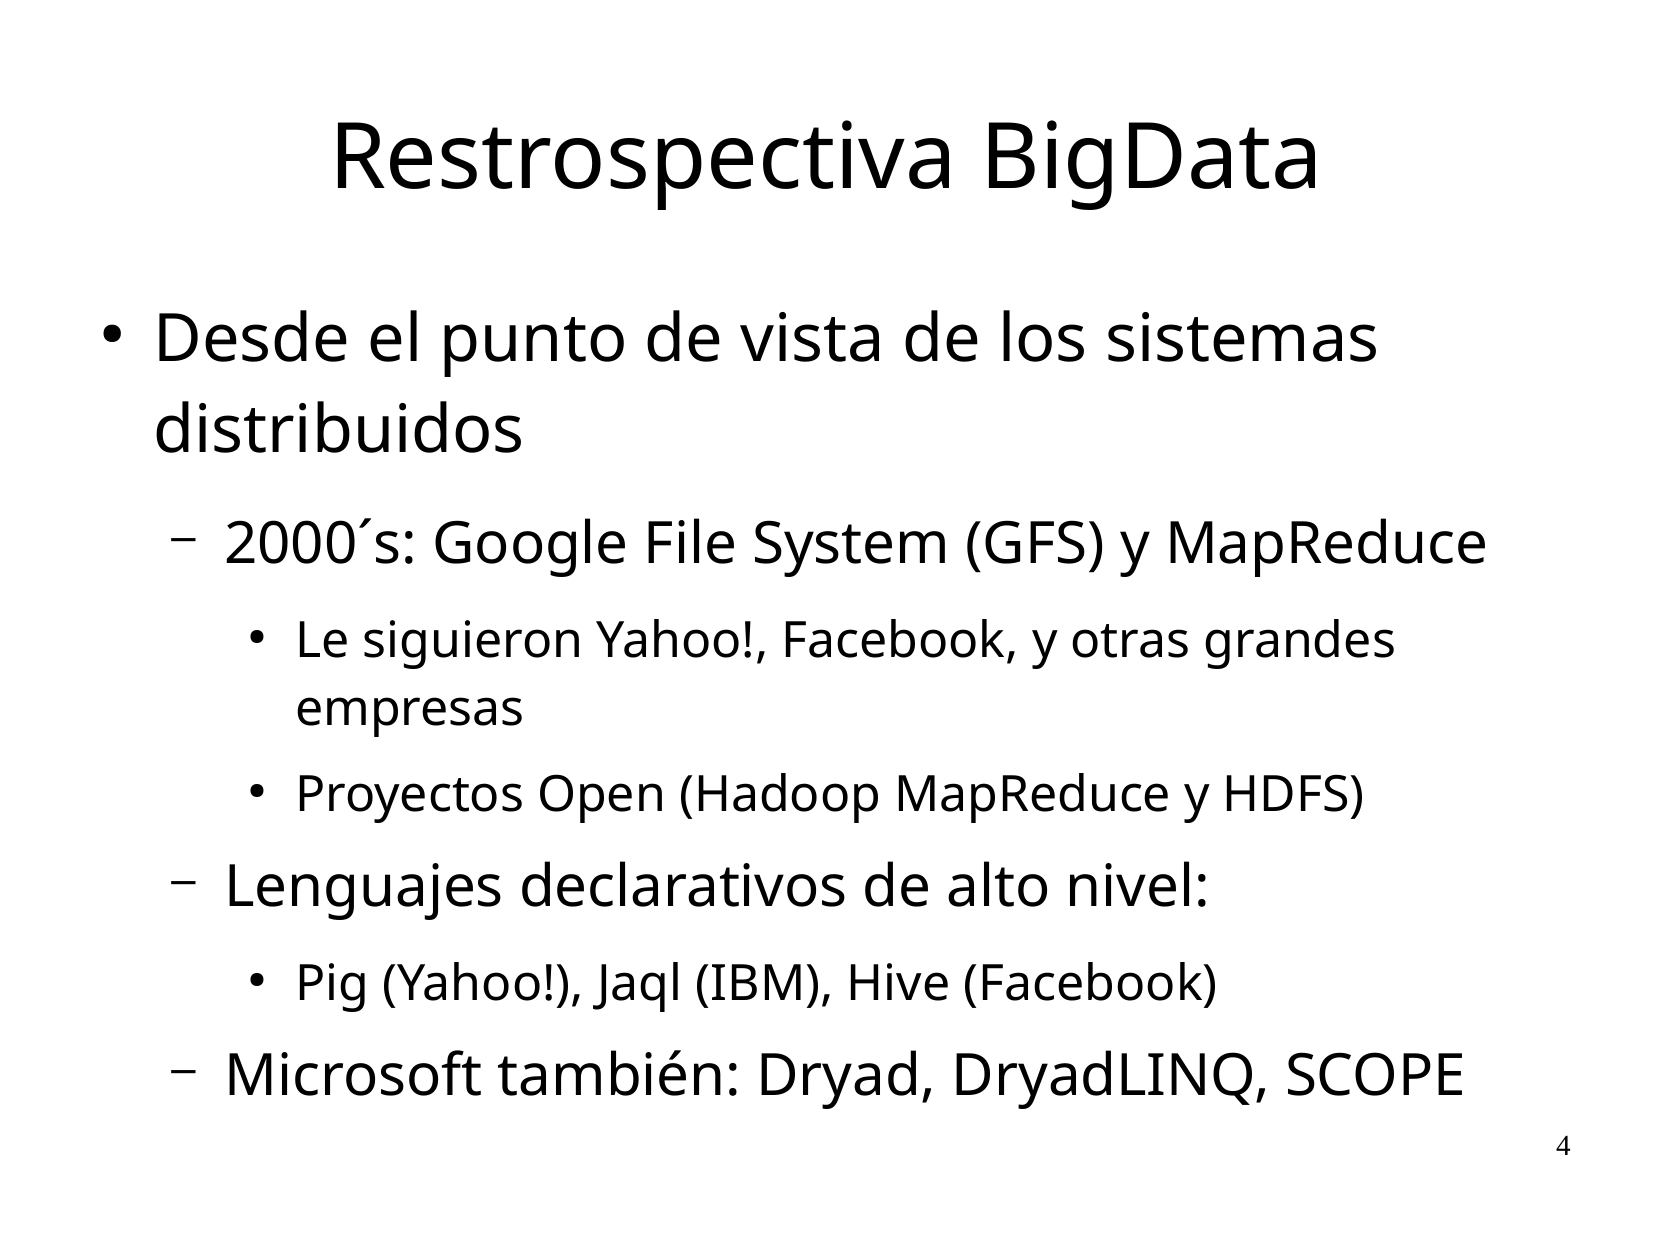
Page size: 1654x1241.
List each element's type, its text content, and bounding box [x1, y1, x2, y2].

list Desde el punto de vista de los sistemas distribuidos 2000´s: Google File System (GFS) y MapReduce Le siguieron Yahoo!, Facebook, y otras grandes empresas Proyectos Open (Hadoop MapReduce y HDFS) Lenguajes declarativos de alto nivel: Pig (Yahoo!), Jaql (IBM), Hive (Facebook) Microsoft también: Dryad, DryadLINQ, SCOPE [82, 290, 1571, 1186]
title Restrospectiva BigData [82, 49, 1571, 257]
